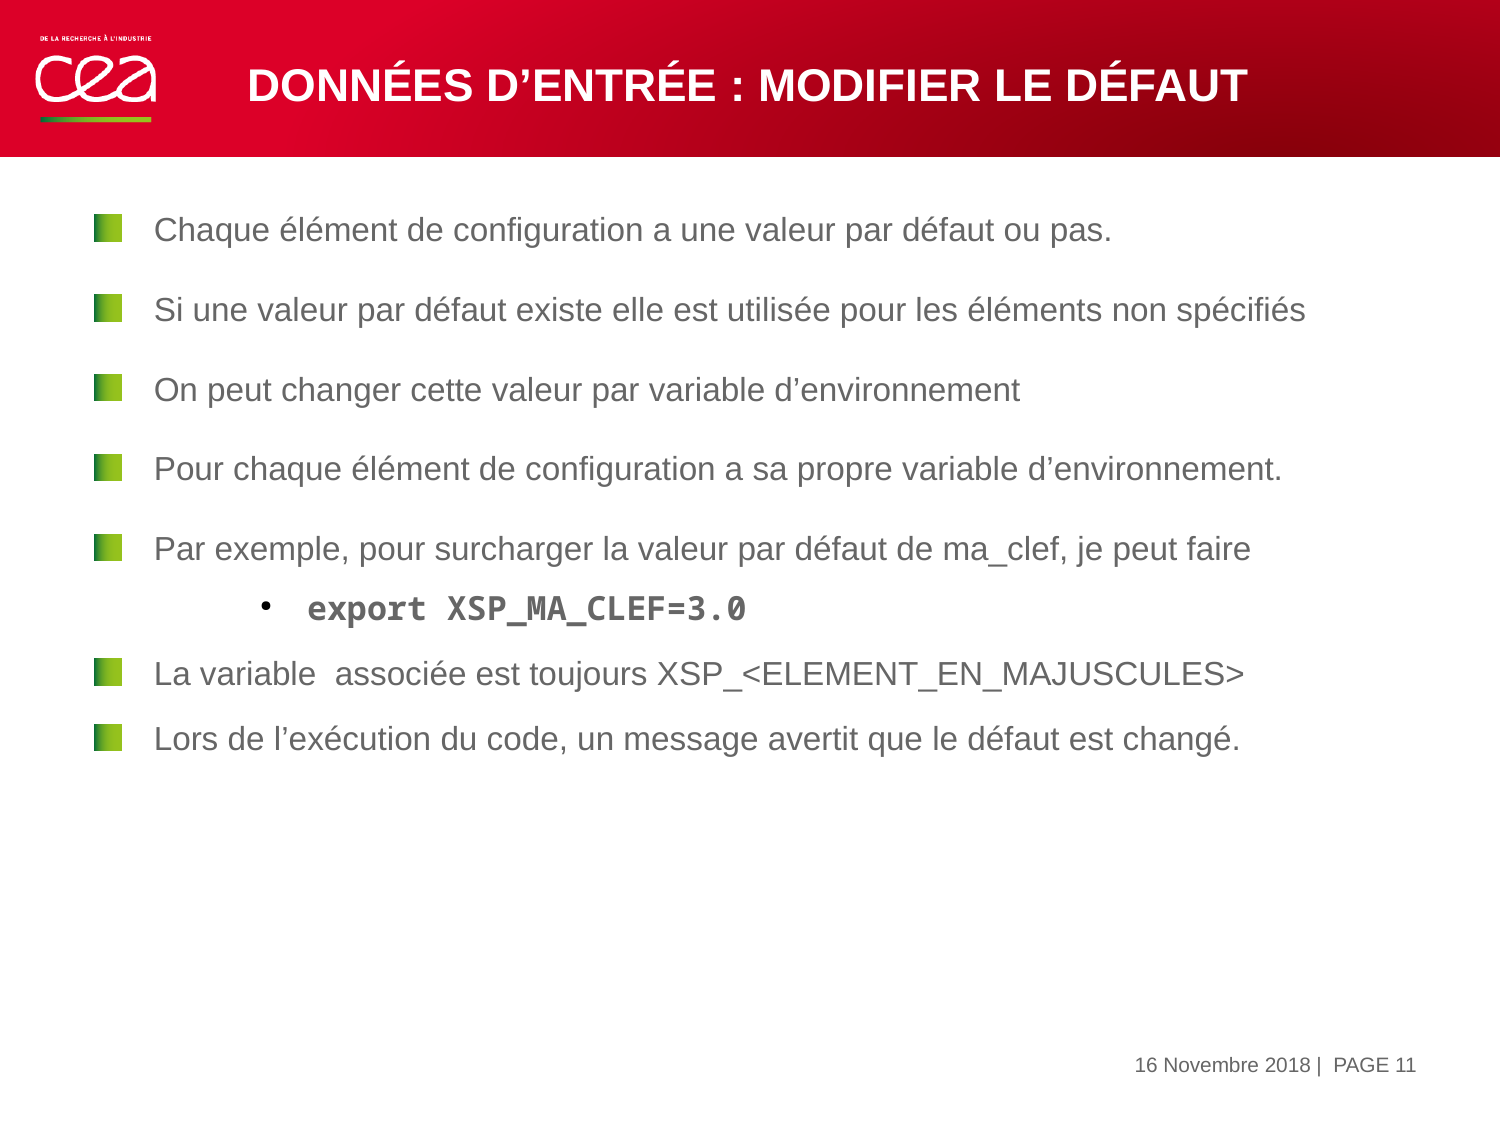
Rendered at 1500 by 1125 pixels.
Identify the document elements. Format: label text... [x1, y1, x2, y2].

slide_number | PAGE <number> [1316, 1034, 1500, 1094]
list Chaque élément de configuration a une valeur par défaut ou pas. Si une valeur par défaut existe elle est utilisée pour les éléments non spécifiés On peut changer cette valeur par variable d’environnement Pour chaque élément de configuration a sa propre variable d’environnement. Par exemple, pour surcharger la valeur par défaut de ma_clef, je peut faire export XSP_MA_CLEF=3.0 La variable associée est toujours XSP_<ELEMENT_EN_MAJUSCULES> Lors de l’exécution du code, un message avertit que le défaut est changé. [94, 208, 1436, 1024]
title Données d’entrée : modifier le défaut [247, 8, 1436, 158]
footer 16 Novembre 2018 [336, 1034, 1311, 1095]
picture [0, 0, 1500, 157]
